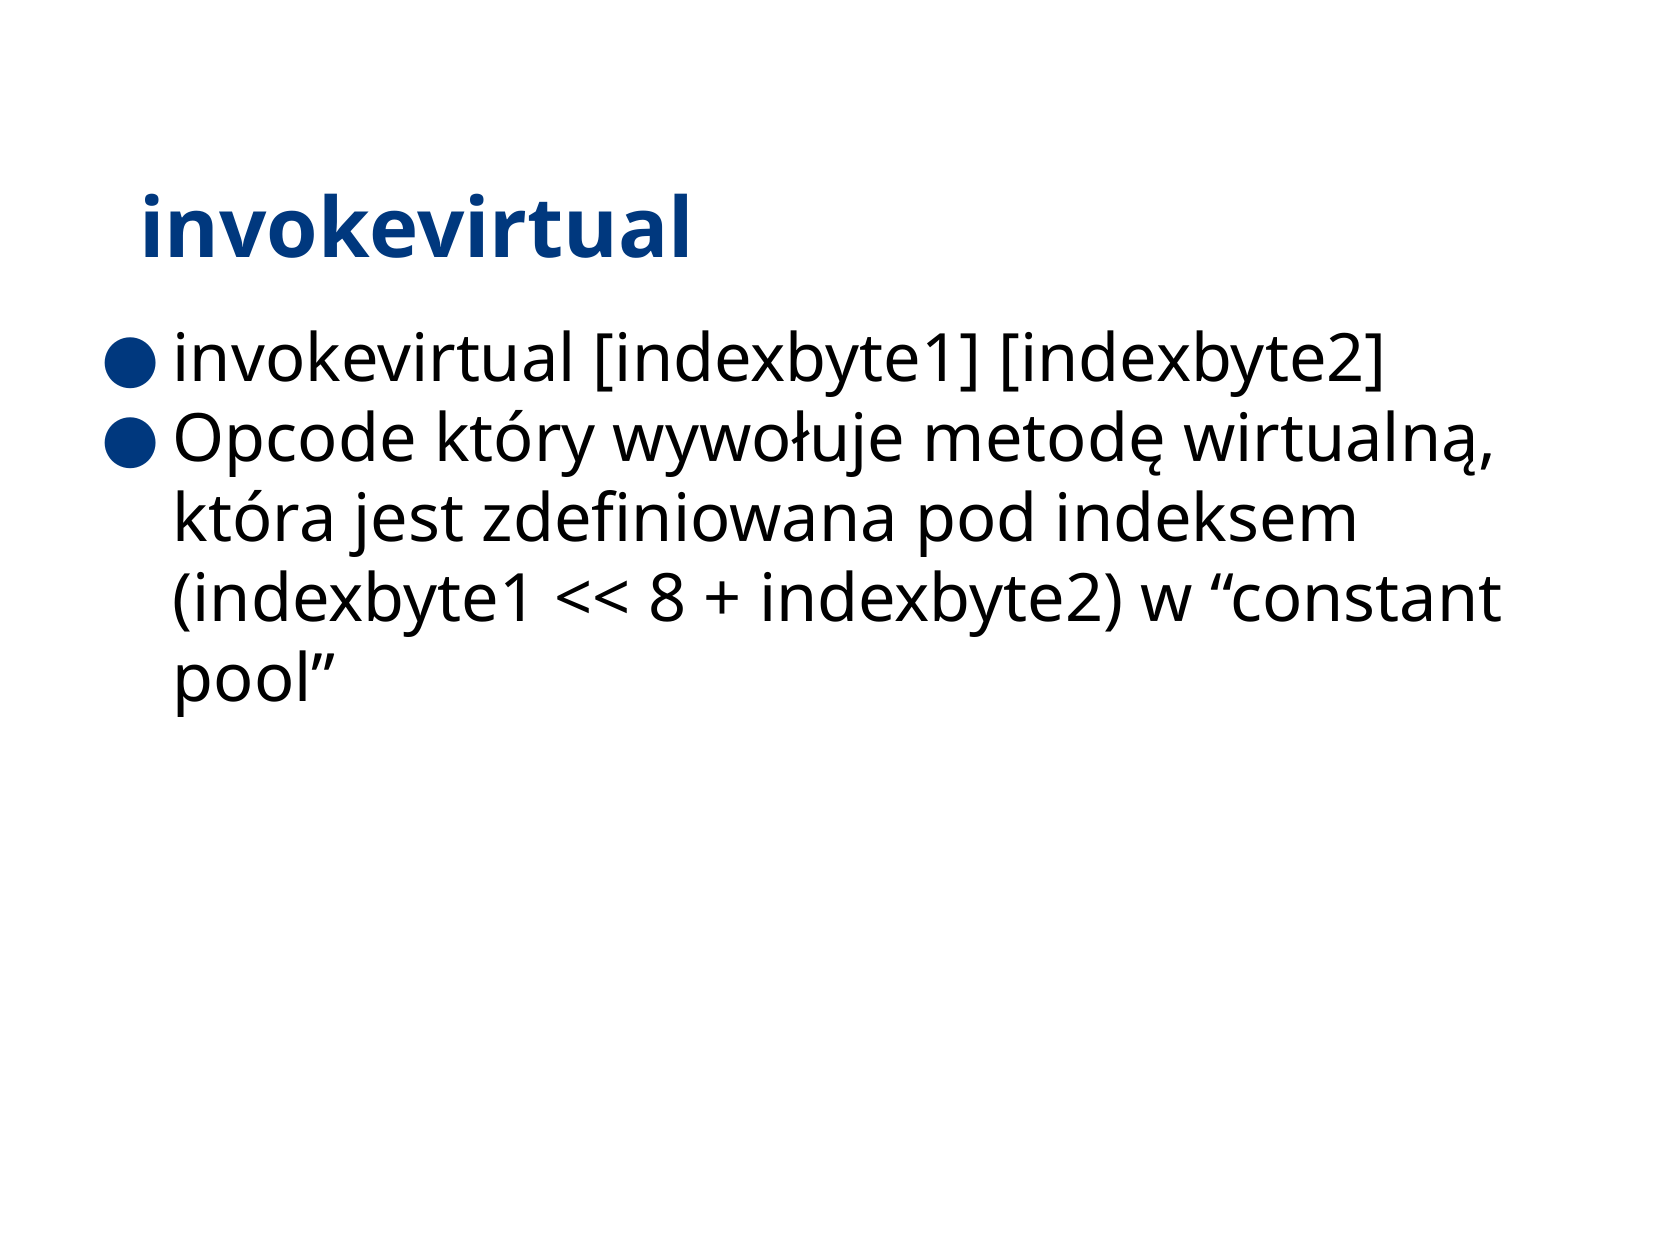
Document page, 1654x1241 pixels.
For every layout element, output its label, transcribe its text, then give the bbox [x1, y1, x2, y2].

title invokevirtual [82, 49, 1571, 290]
list invokevirtual [indexbyte1] [indexbyte2] Opcode który wywołuje metodę wirtualną, która jest zdefiniowana pod indeksem (indexbyte1 << 8 + indexbyte2) w “constant pool” [82, 299, 1571, 1176]
